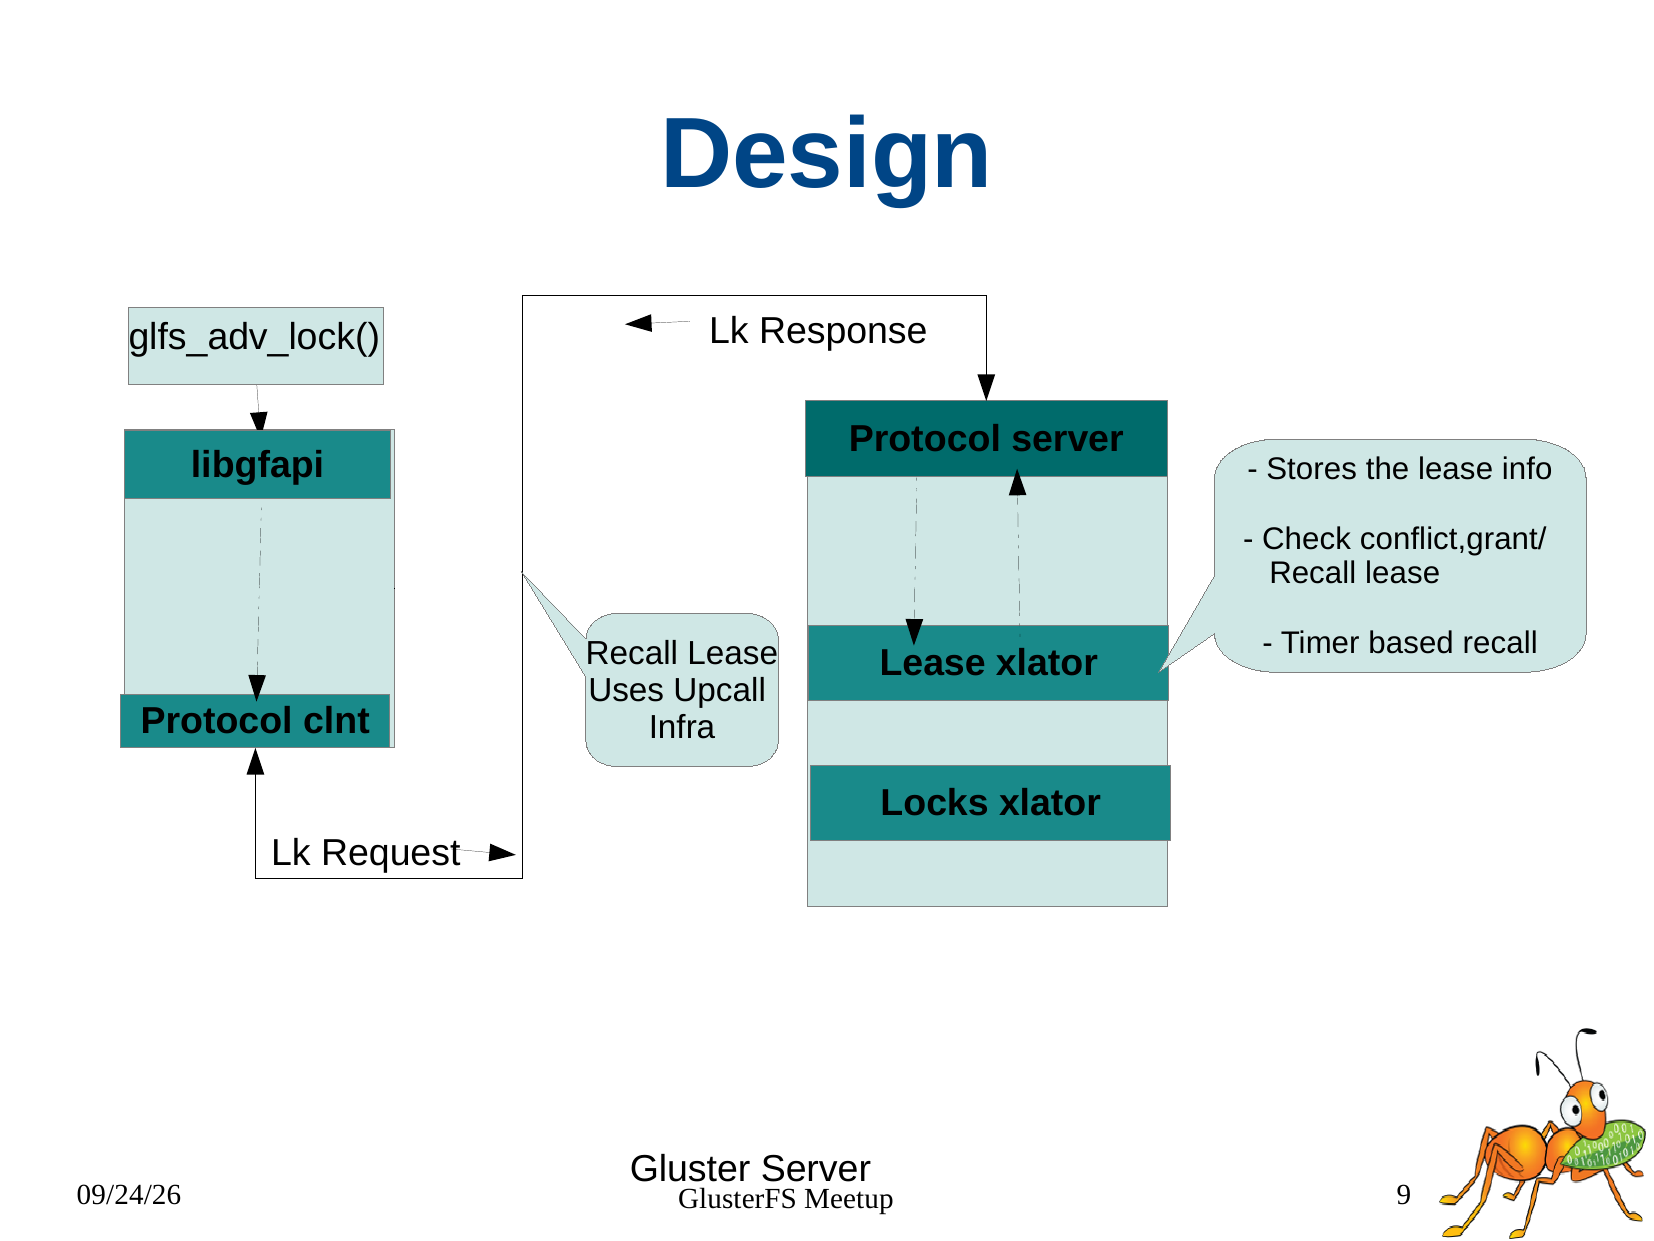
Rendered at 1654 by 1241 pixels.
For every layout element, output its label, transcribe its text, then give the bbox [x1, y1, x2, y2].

title Design [82, 49, 1571, 257]
picture [1436, 1027, 1648, 1241]
text_box Recall Lease Uses Upcall Infra [521, 571, 779, 767]
text_box Locks xlator [810, 765, 1171, 841]
text_box [128, 365, 384, 385]
text_box Lk Request [256, 823, 528, 911]
text_box [124, 429, 395, 748]
text_box Protocol clnt [120, 694, 390, 748]
text_box libgfapi [124, 430, 391, 499]
text_box Protocol server [805, 400, 1168, 477]
text_box [807, 477, 1168, 907]
text_box Lk Response [694, 302, 987, 401]
text_box Gluster Server [615, 1140, 976, 1197]
text_box glfs_adv_lock() [113, 307, 406, 365]
text_box Lease xlator [808, 625, 1169, 701]
text_box - Stores the lease info - Check conflict,grant/ Recall lease - Timer based recall [1158, 439, 1587, 673]
